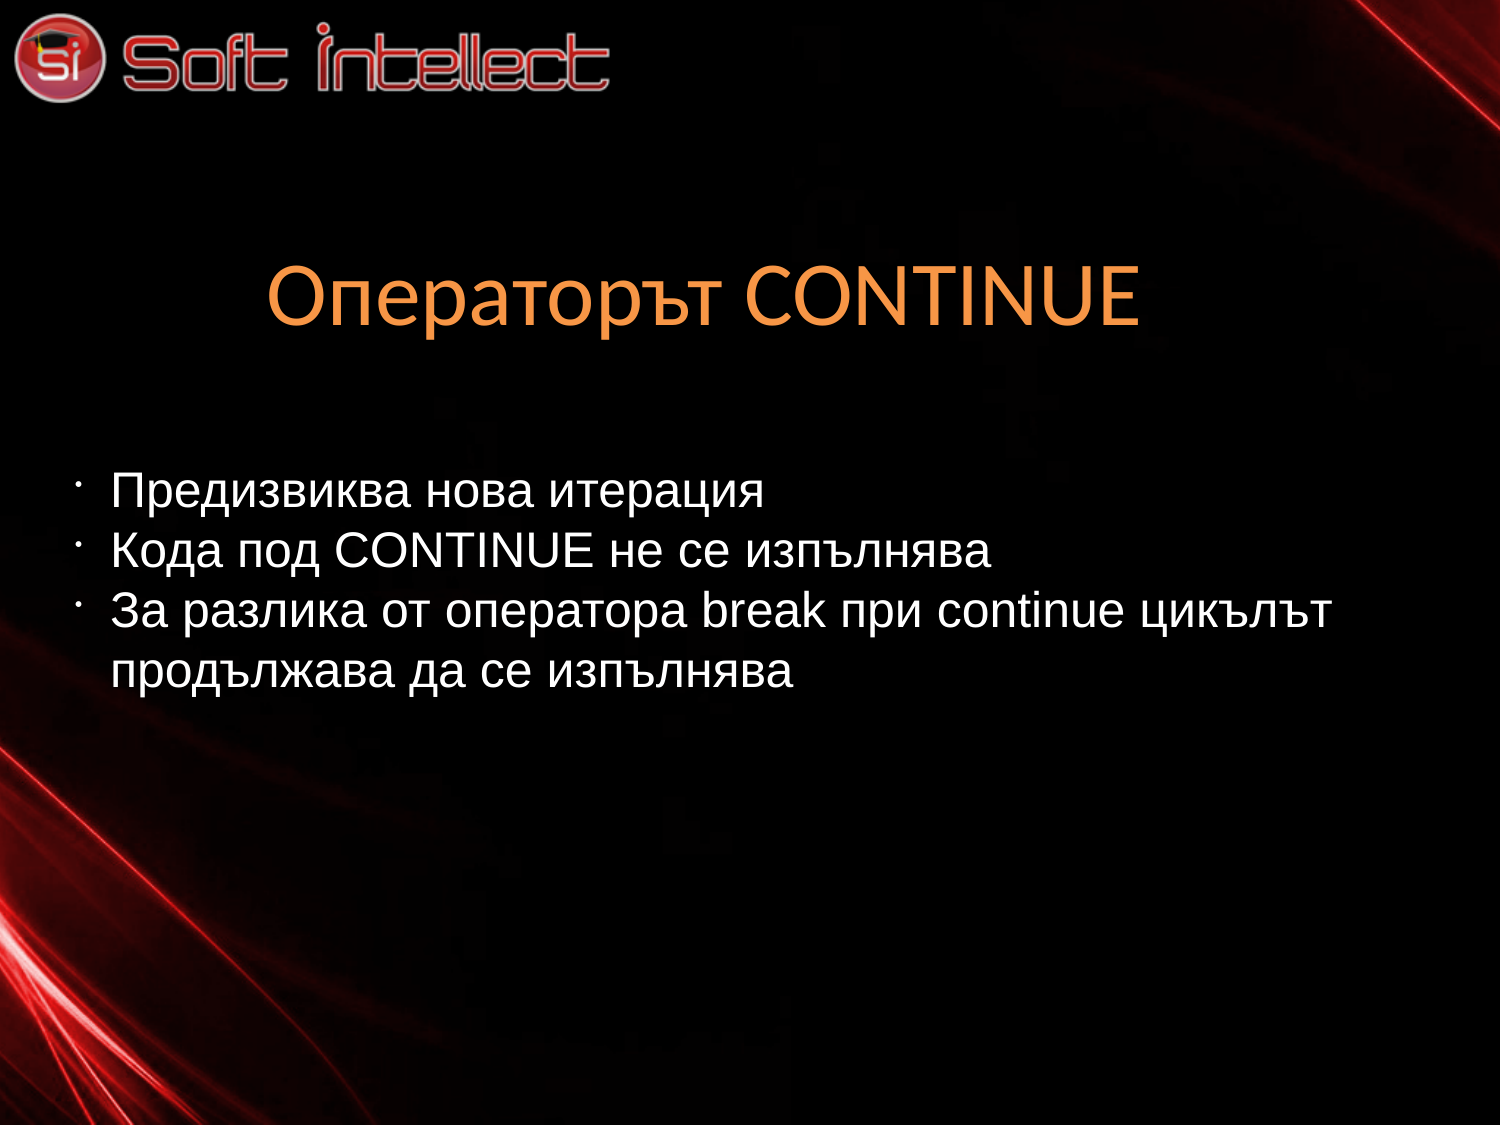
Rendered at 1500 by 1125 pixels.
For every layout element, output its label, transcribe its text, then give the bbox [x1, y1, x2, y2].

picture [0, 0, 1500, 1125]
text_box Предизвиква нова итерация Кода под CONTINUE не се изпълнява За разлика от оператора break при continue цикълът продължава да се изпълнява [59, 449, 1410, 780]
text_box Операторът CONTINUE [30, 194, 1380, 382]
